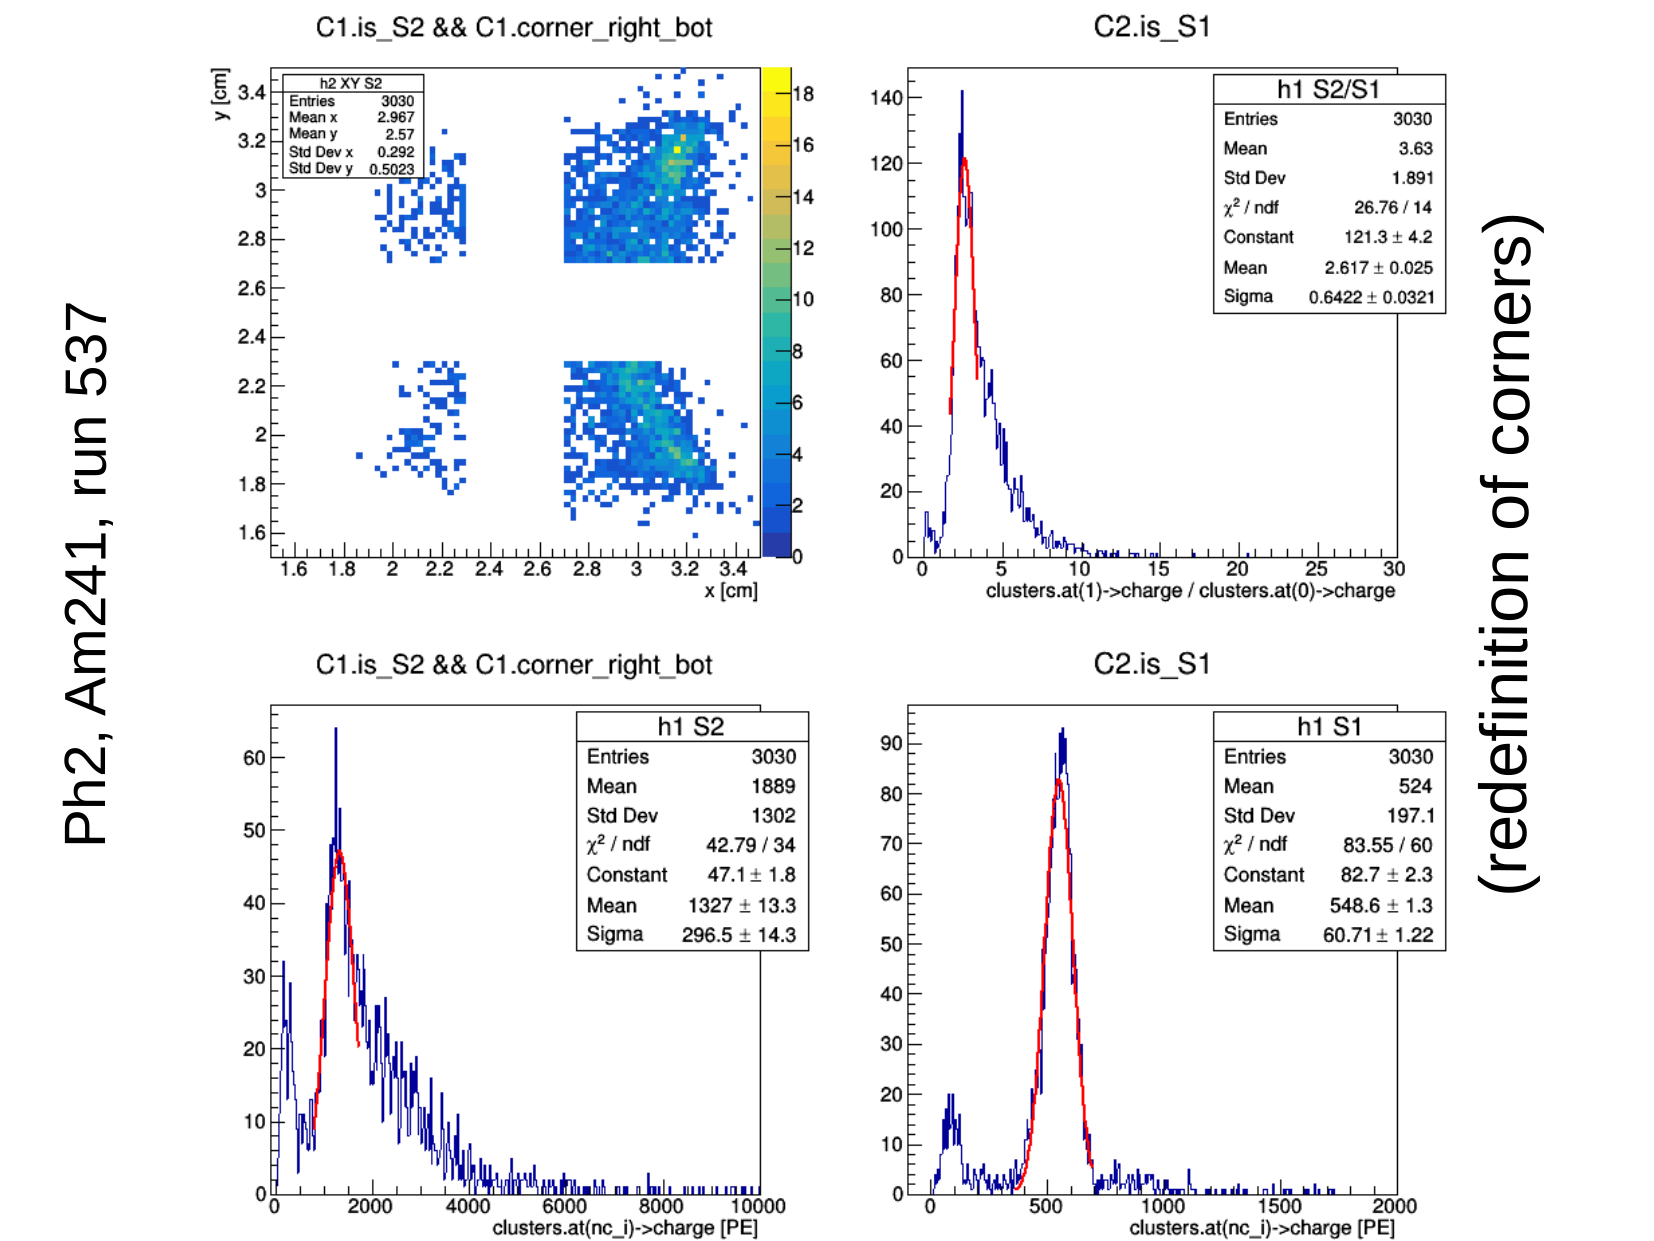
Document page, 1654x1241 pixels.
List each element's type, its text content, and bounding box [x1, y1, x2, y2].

text_box (redefinition of corners) [1457, 29, 1627, 1081]
picture [206, 3, 1460, 1241]
text_box Ph2, Am241, run 537 [45, 233, 181, 916]
